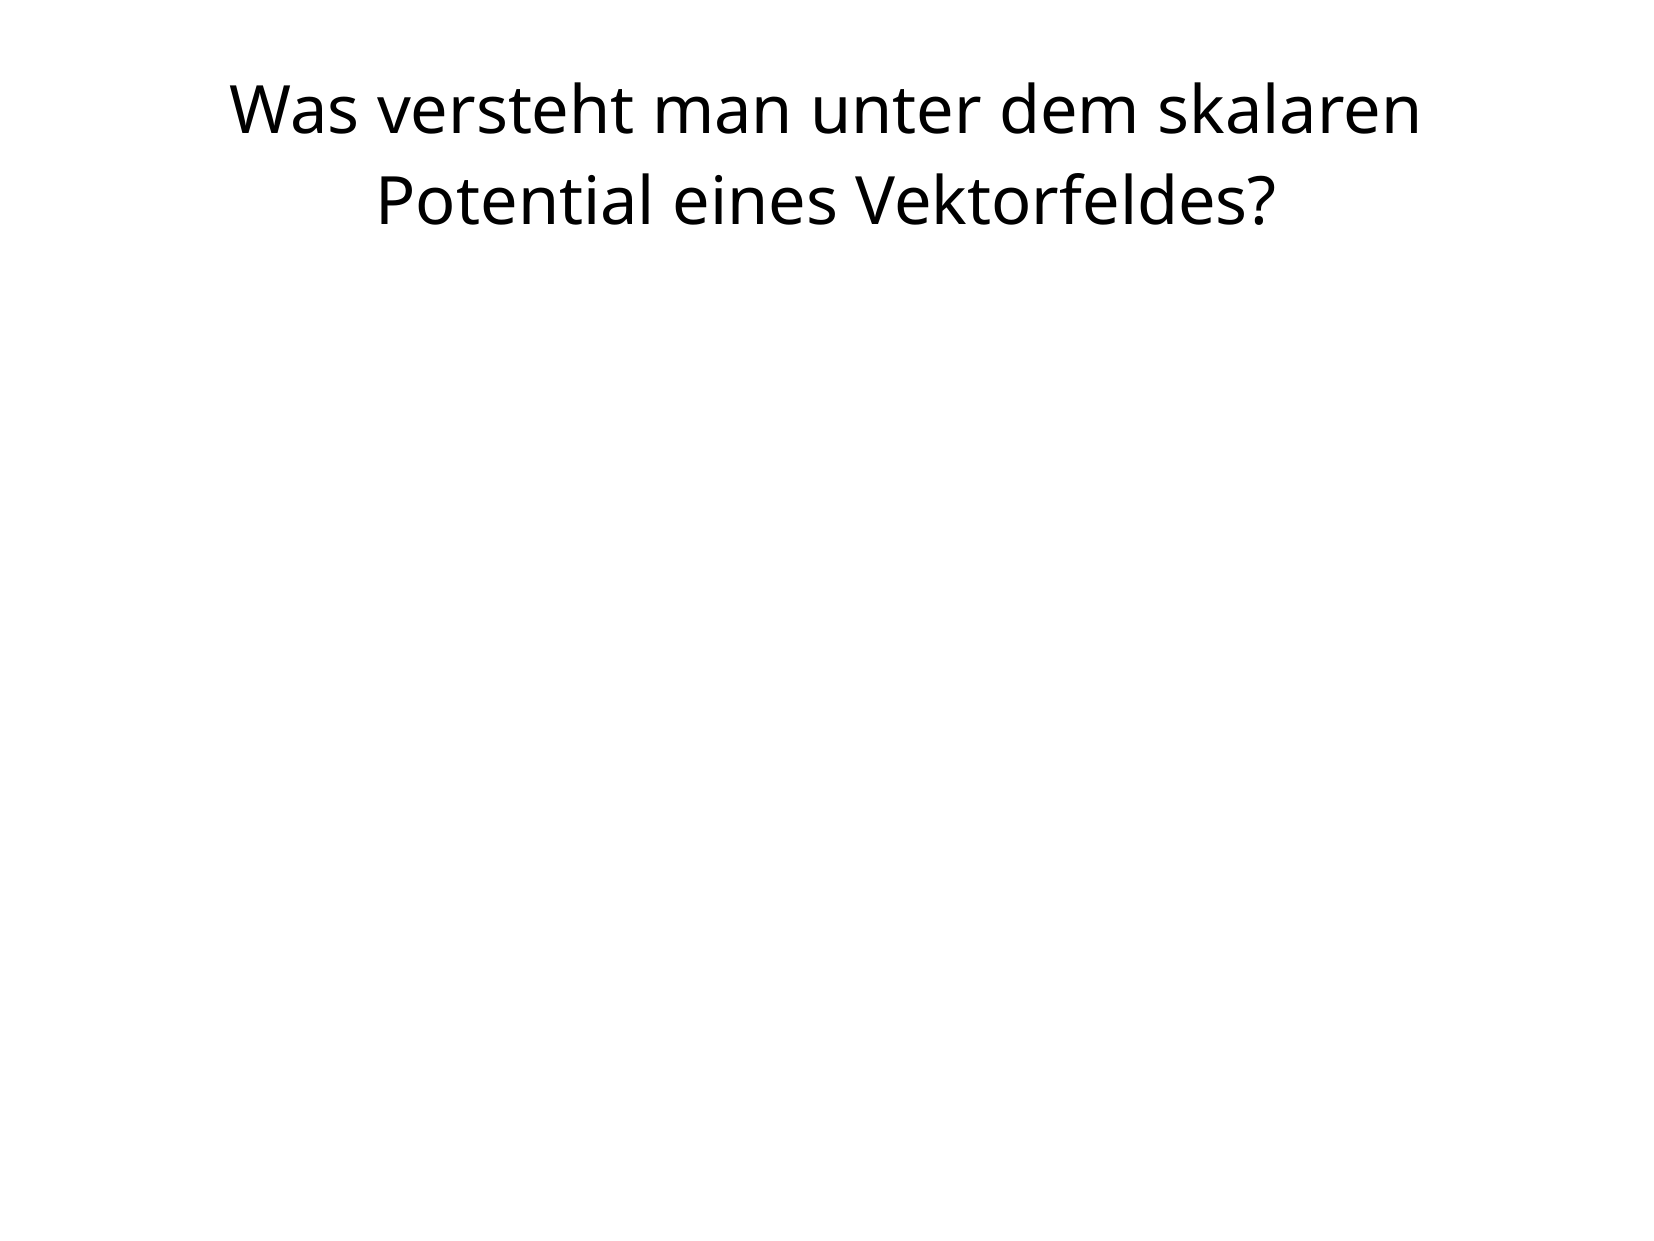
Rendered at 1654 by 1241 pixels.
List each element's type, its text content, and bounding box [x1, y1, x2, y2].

title Was versteht man unter dem skalaren Potential eines Vektorfeldes? [82, 49, 1571, 257]
